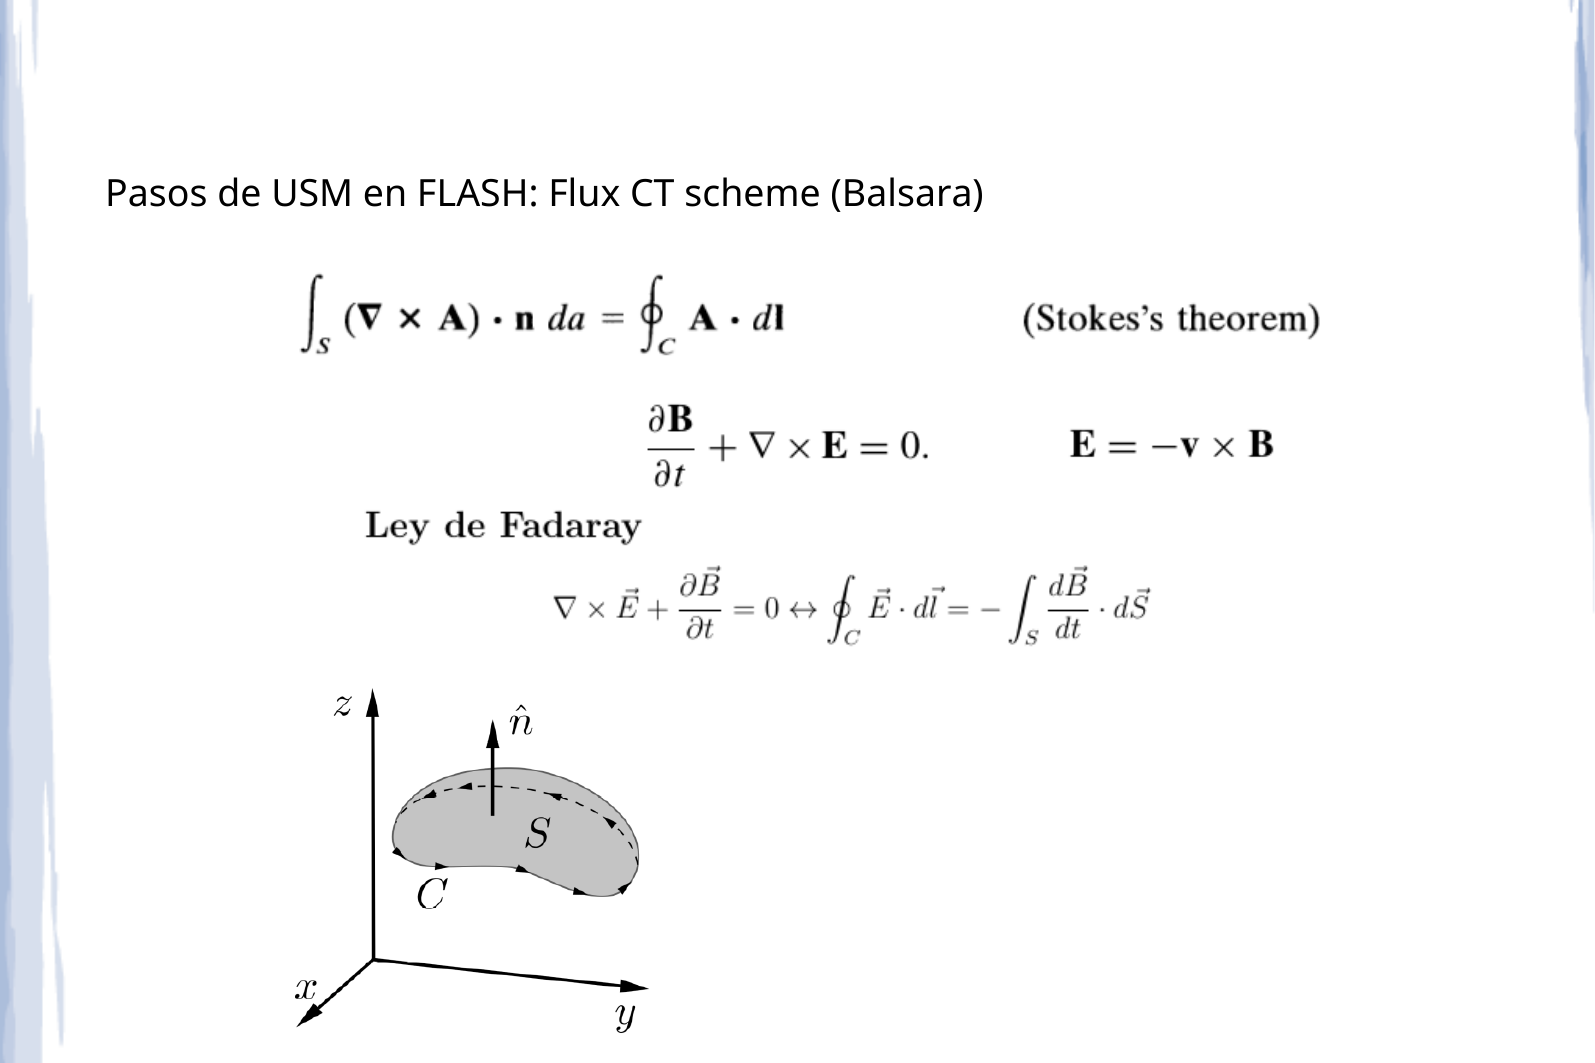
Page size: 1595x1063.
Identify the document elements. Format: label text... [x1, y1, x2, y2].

picture [0, 0, 1595, 1063]
list Pasos de USM en FLASH: Flux CT scheme (Balsara) [105, 166, 1506, 237]
